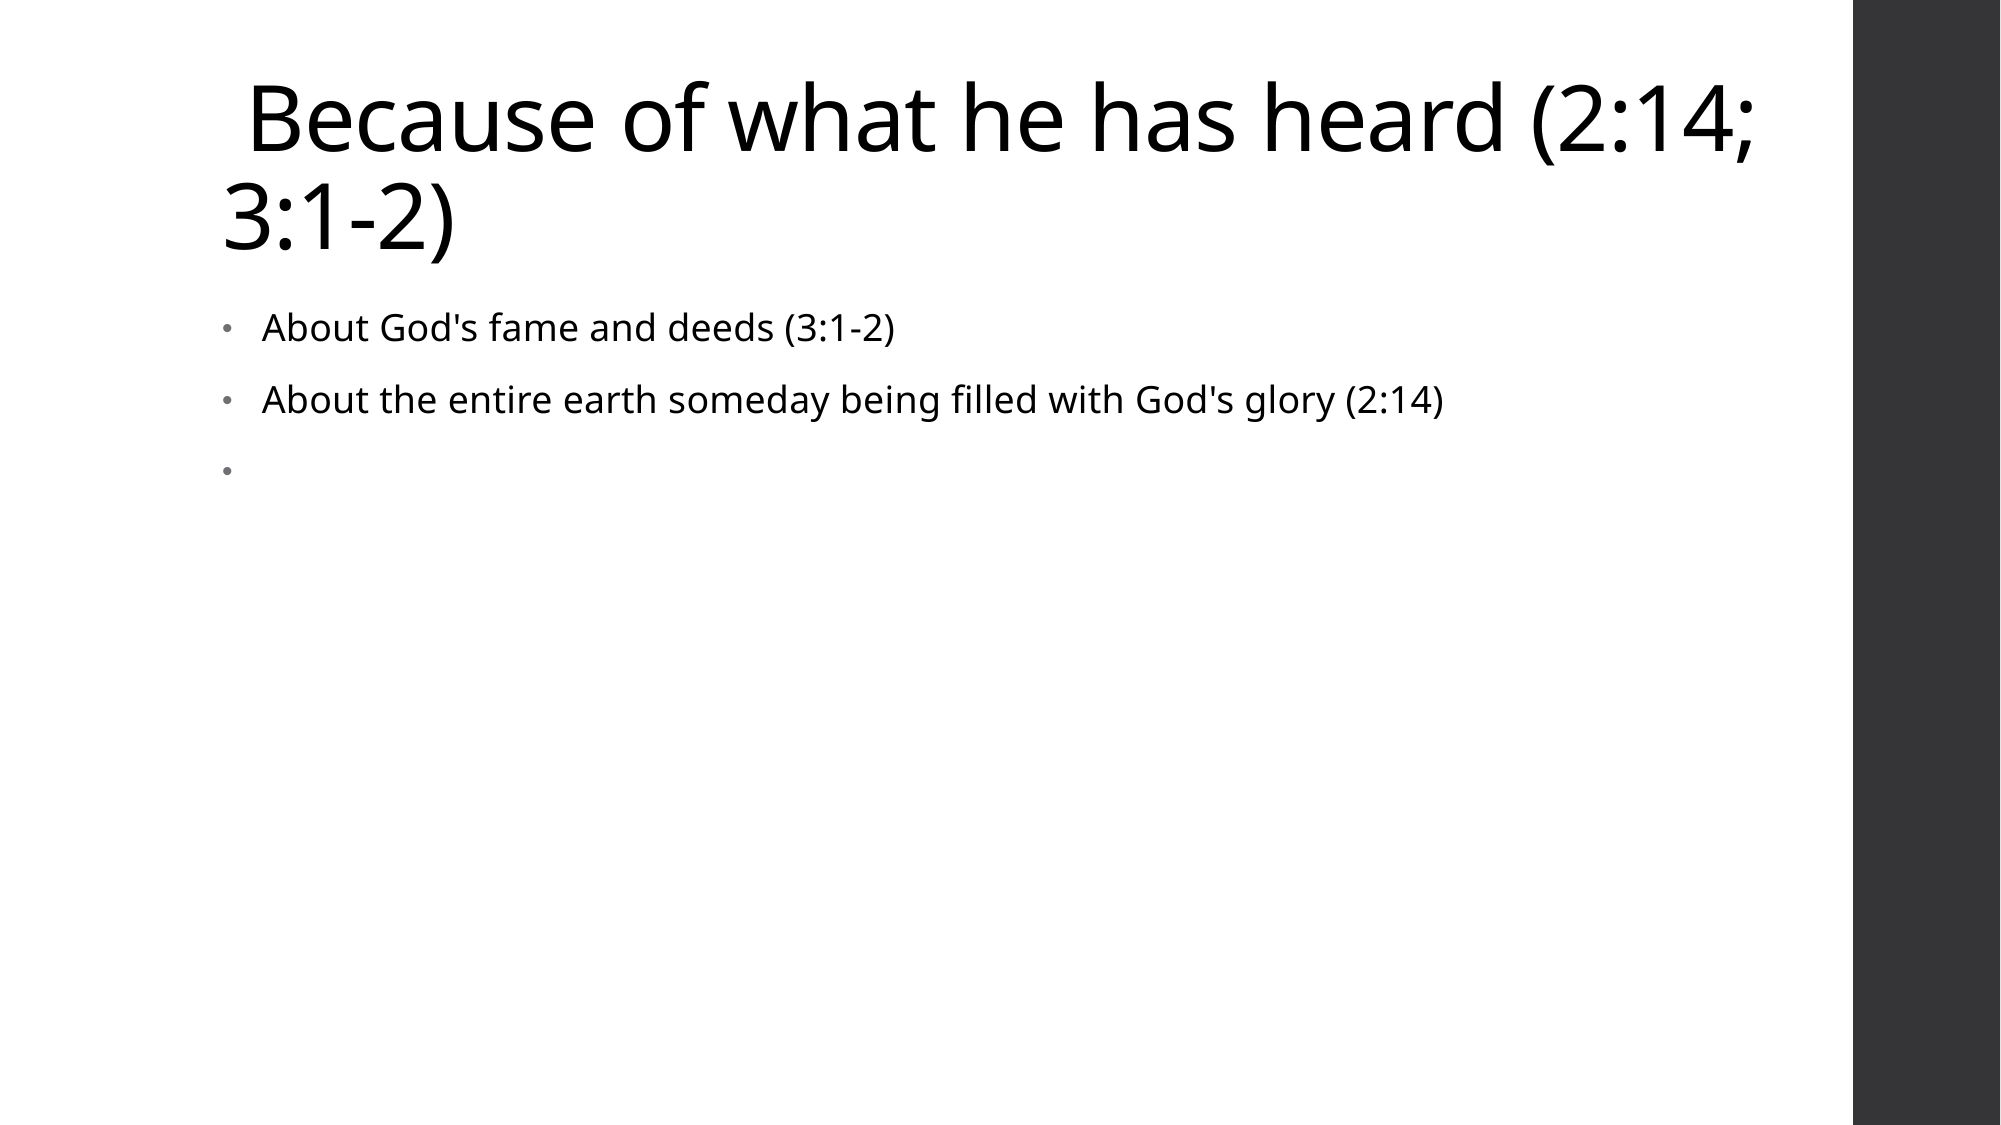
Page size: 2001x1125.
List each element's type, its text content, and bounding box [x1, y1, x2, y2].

title Because of what he has heard (2:14; 3:1-2) [206, 60, 1797, 278]
list About God's fame and deeds (3:1-2) About the entire earth someday being filled with God's glory (2:14) [206, 299, 1617, 1014]
